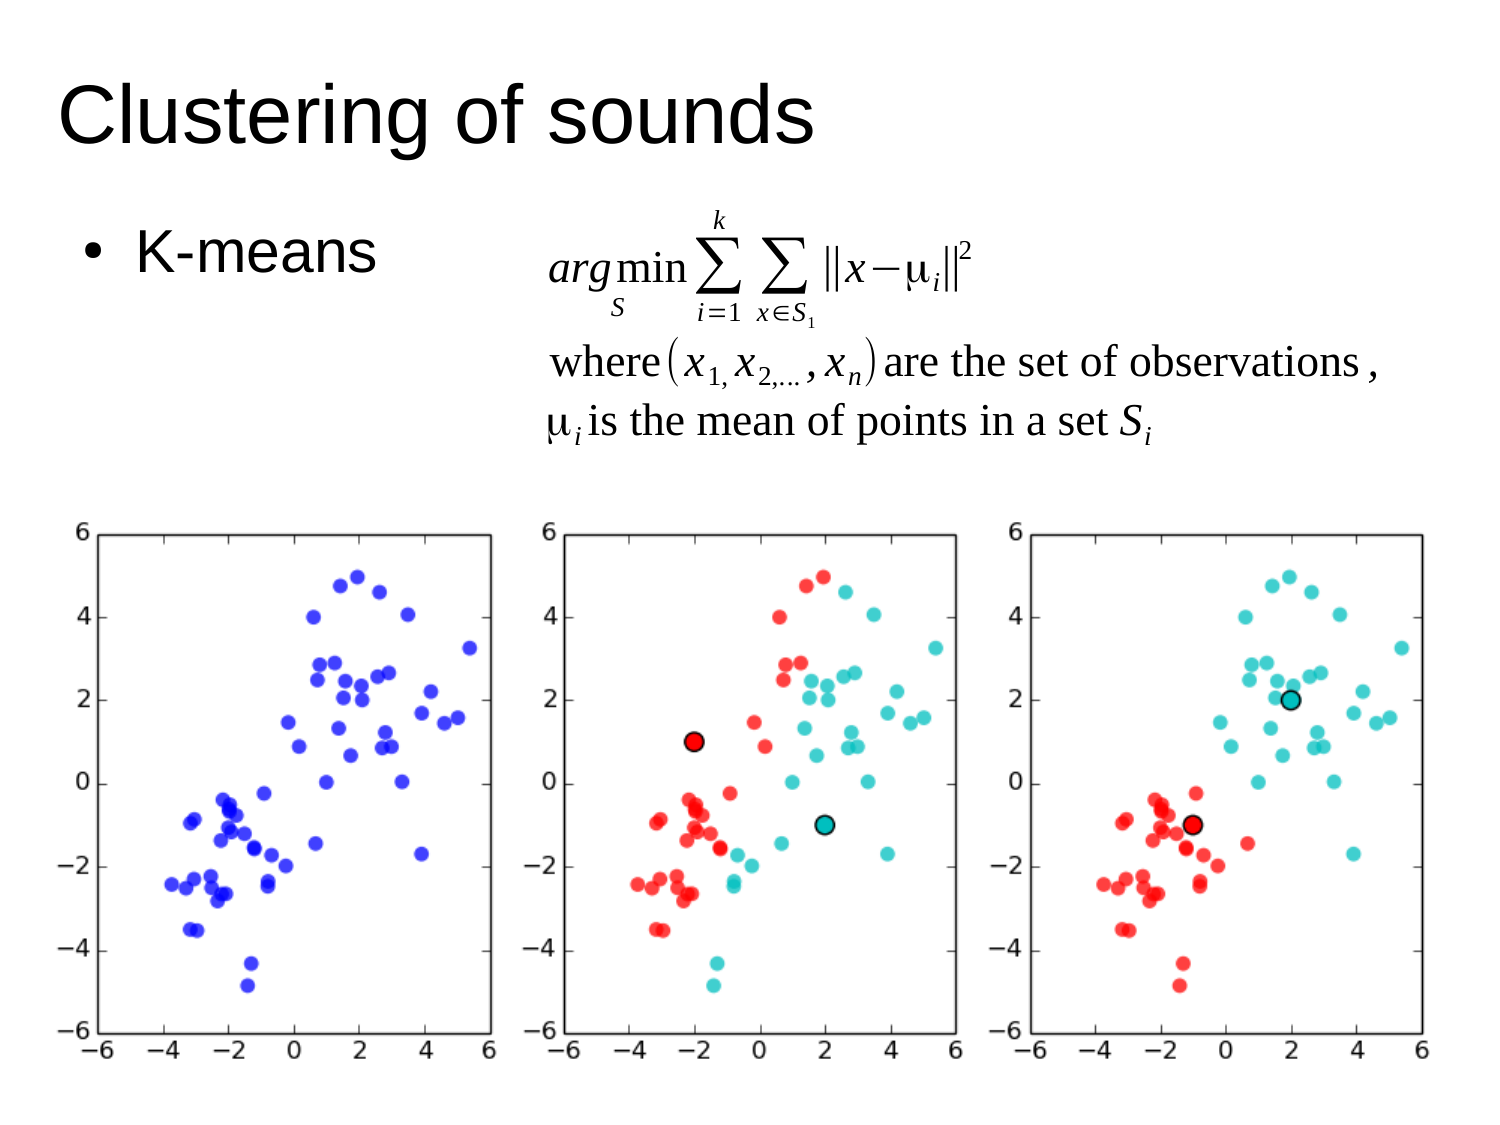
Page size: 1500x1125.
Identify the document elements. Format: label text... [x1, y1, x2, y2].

chart [540, 204, 1385, 453]
title Clustering of sounds [57, 21, 1408, 209]
picture [30, 494, 1455, 1096]
list K-means [64, 217, 481, 346]
